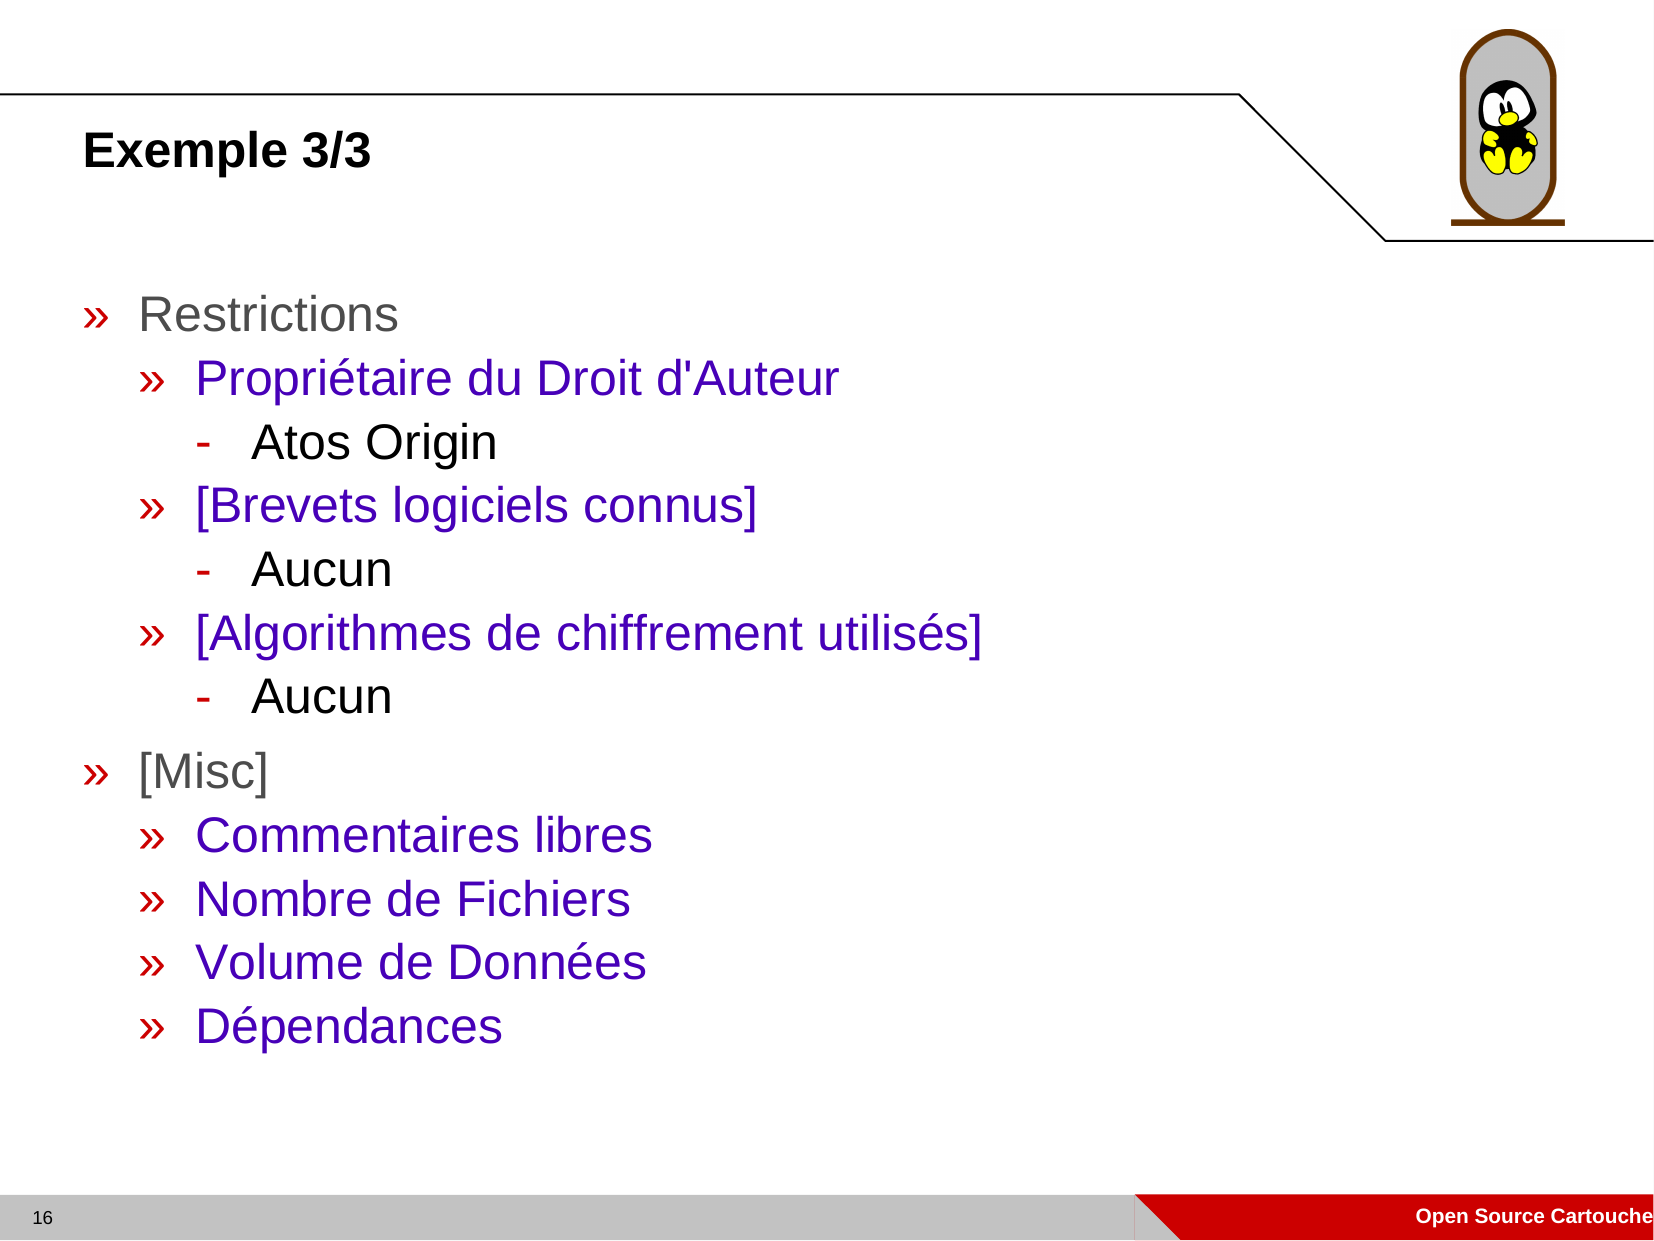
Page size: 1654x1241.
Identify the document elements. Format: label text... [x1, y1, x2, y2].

picture [1451, 29, 1565, 226]
list Restrictions Propriétaire du Droit d'Auteur Atos Origin [Brevets logiciels connus] Aucun [Algorithmes de chiffrement utilisés] Aucun [Misc] Commentaires libres Nombre de Fichiers Volume de Données Dépendances [82, 290, 1604, 1058]
title Exemple 3/3 [82, 119, 1233, 186]
